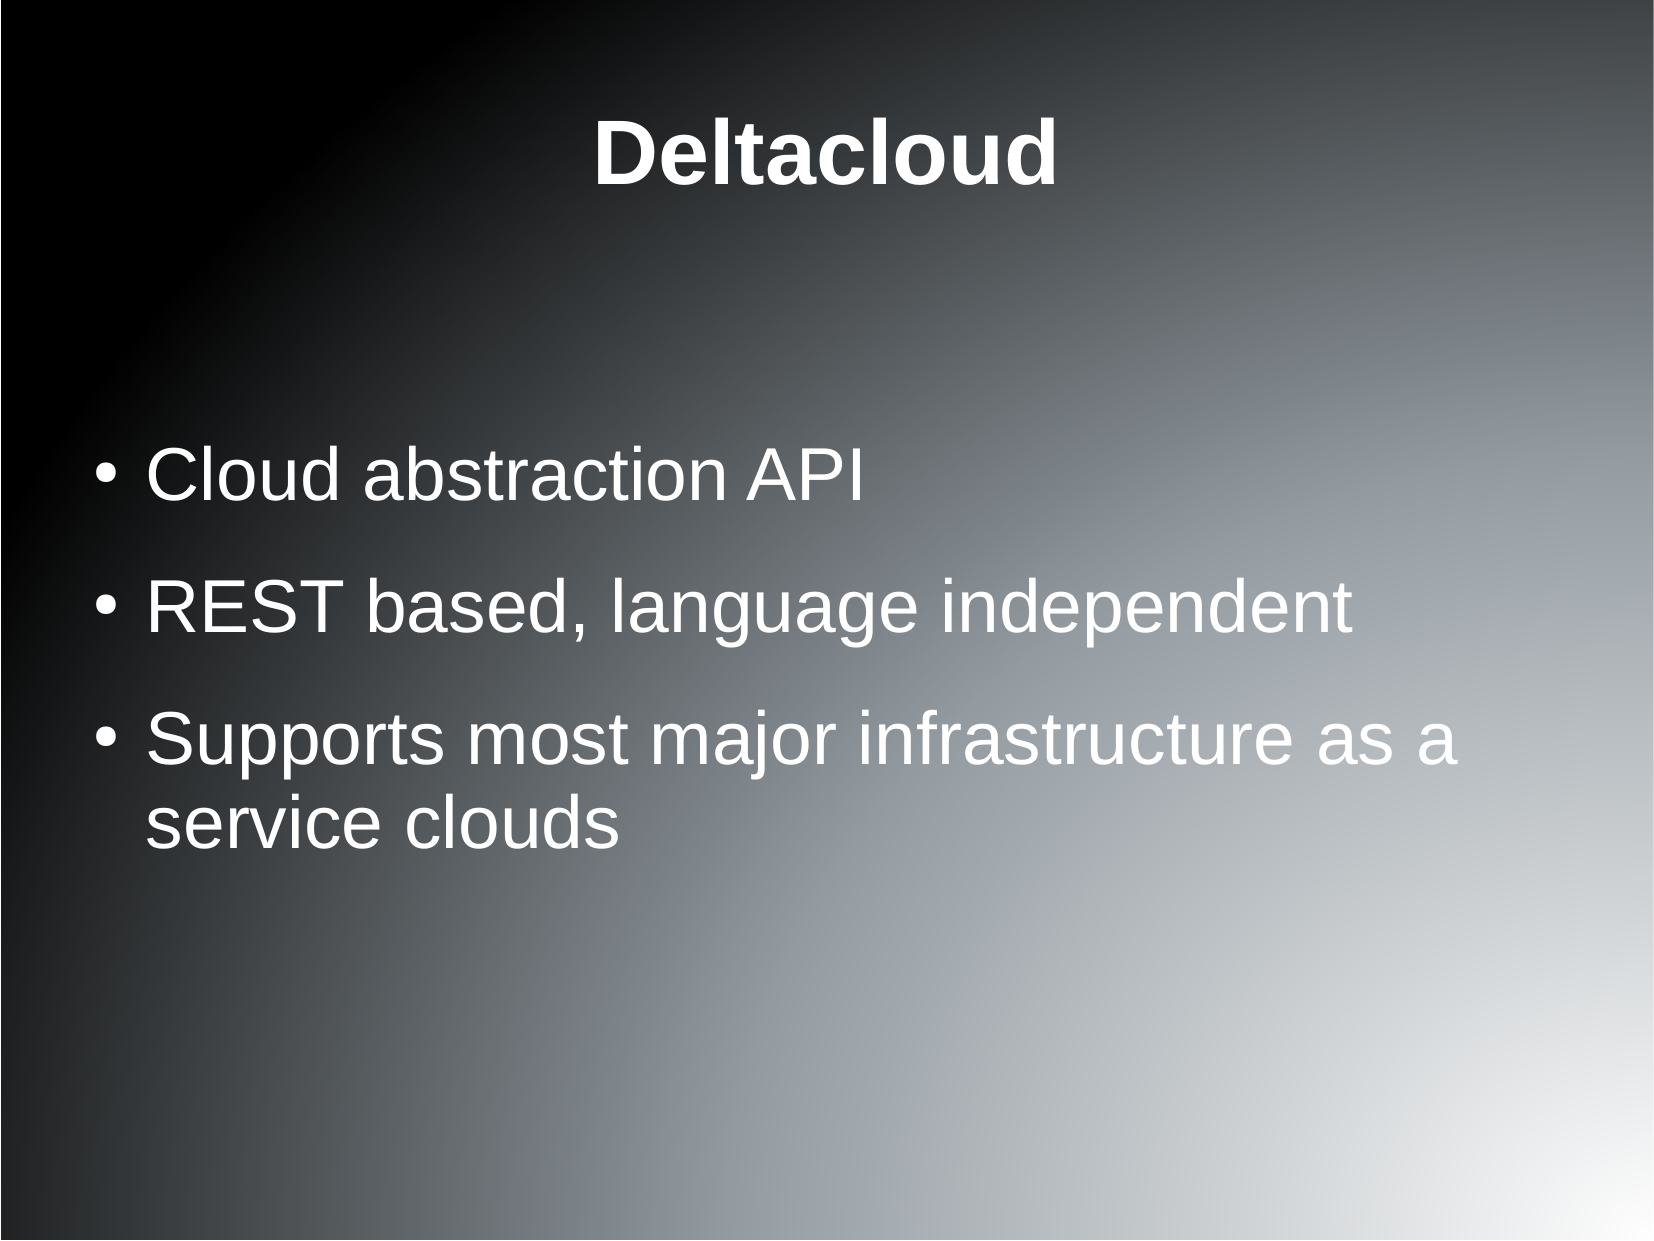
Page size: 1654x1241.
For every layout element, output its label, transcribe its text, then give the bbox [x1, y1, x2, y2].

list Cloud abstraction API REST based, language independent Supports most major infrastructure as a service clouds [75, 300, 1564, 1119]
title Deltacloud [82, 49, 1571, 257]
picture [1, 0, 1654, 1240]
